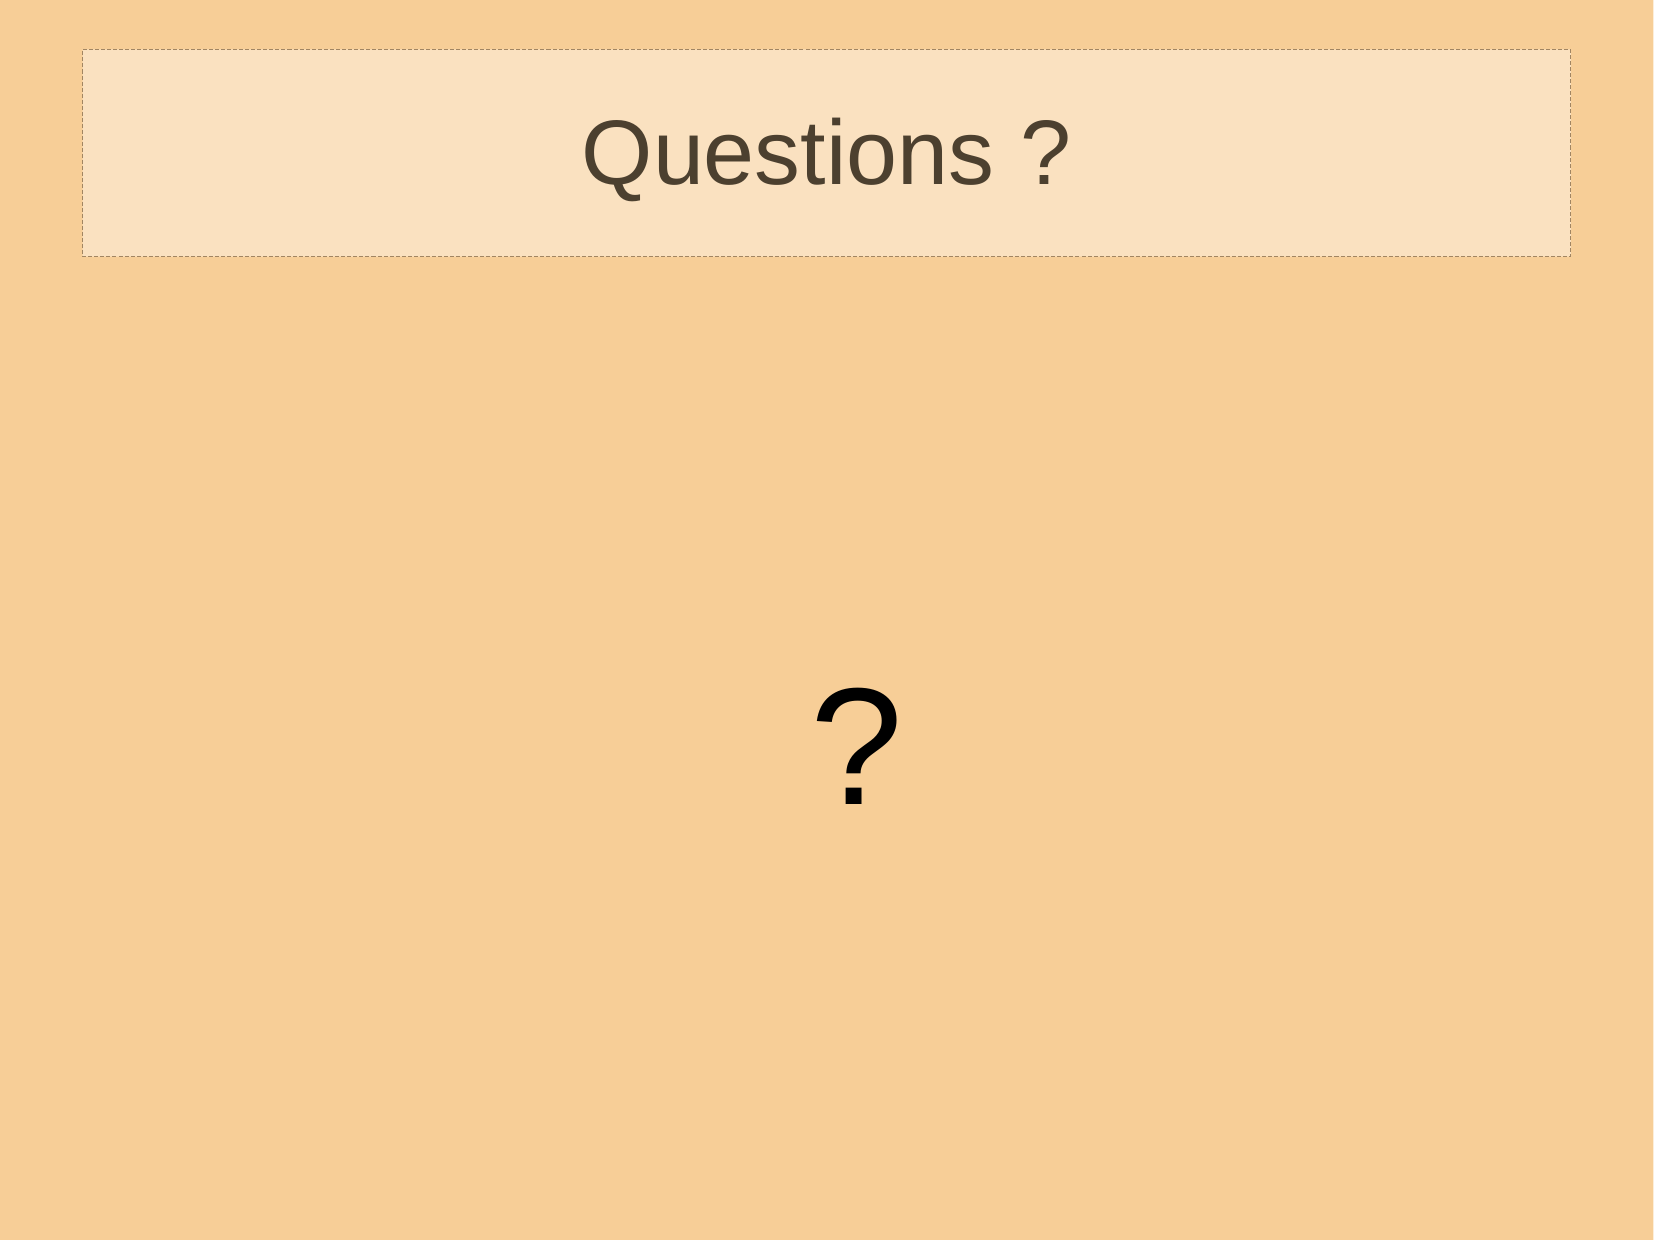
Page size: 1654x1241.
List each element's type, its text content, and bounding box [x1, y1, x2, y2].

subtitle ? [82, 383, 1571, 1109]
title Questions ? [82, 49, 1571, 257]
